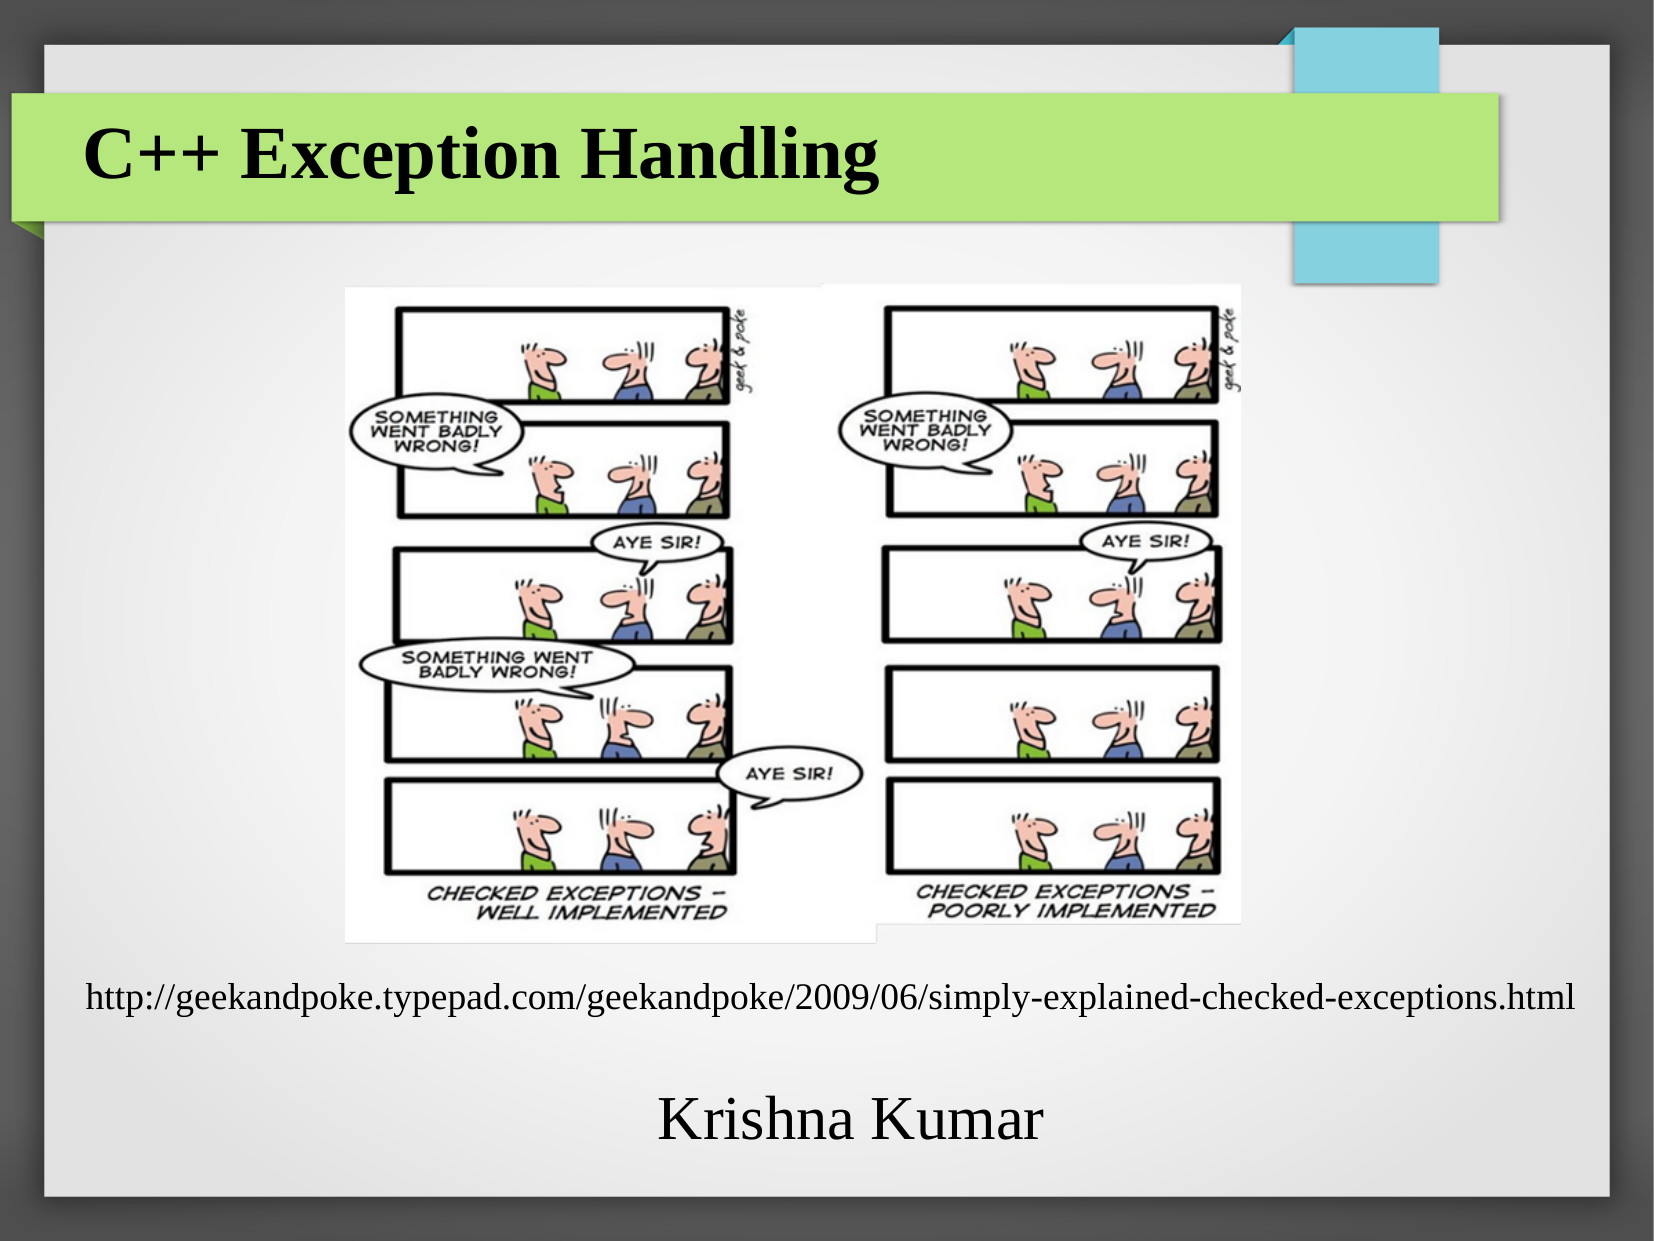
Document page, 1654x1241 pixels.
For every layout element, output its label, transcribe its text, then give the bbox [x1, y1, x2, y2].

picture [0, 0, 1654, 1241]
title C++ Exception Handling [82, 94, 1264, 213]
text_box Krishna Kumar [568, 1066, 1134, 1170]
text_box http://geekandpoke.typepad.com/geekandpoke/2009/06/simply-explained-checked-exceptions.html [70, 968, 1607, 1025]
